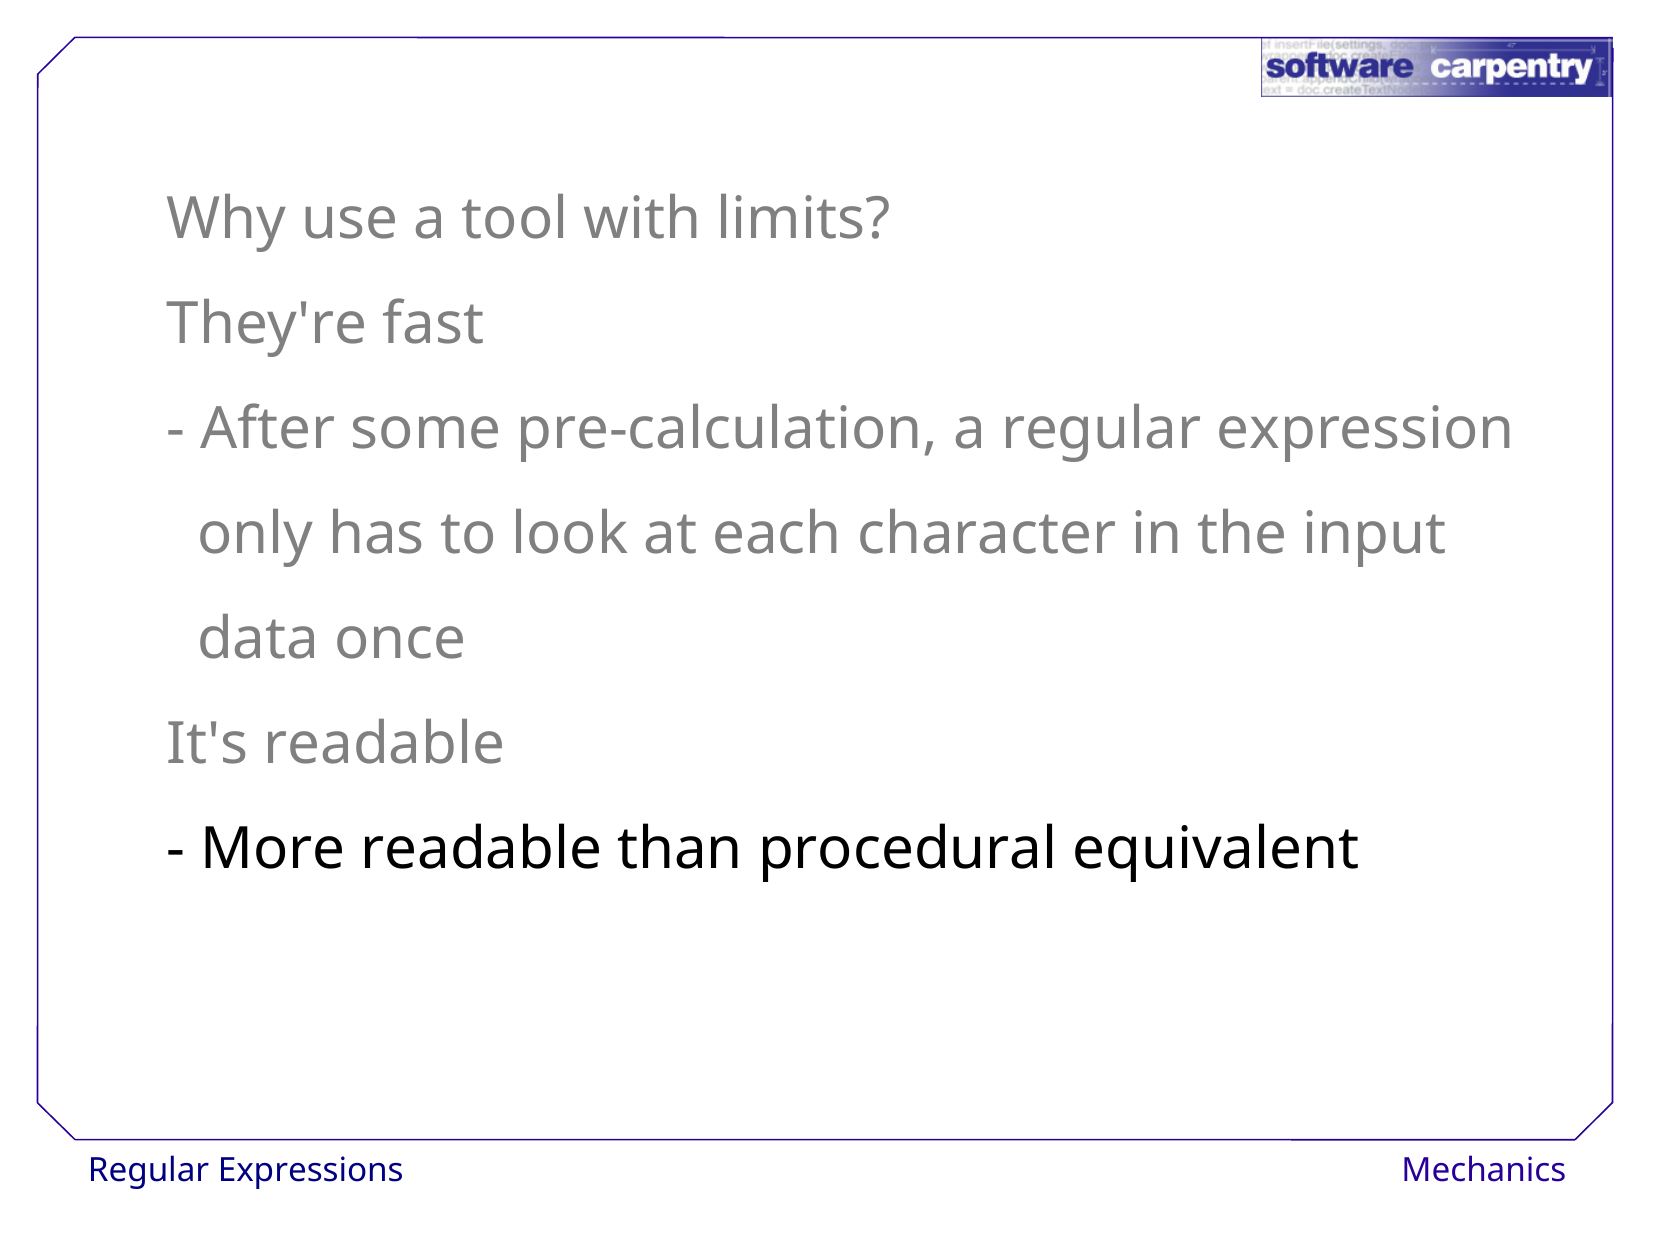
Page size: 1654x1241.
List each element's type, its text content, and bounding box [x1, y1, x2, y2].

text_box Why use a tool with limits? They're fast - After some pre-calculation, a regular expression only has to look at each character in the input data once It's readable - More readable than procedural equivalent [151, 138, 1530, 889]
picture [1261, 39, 1613, 97]
